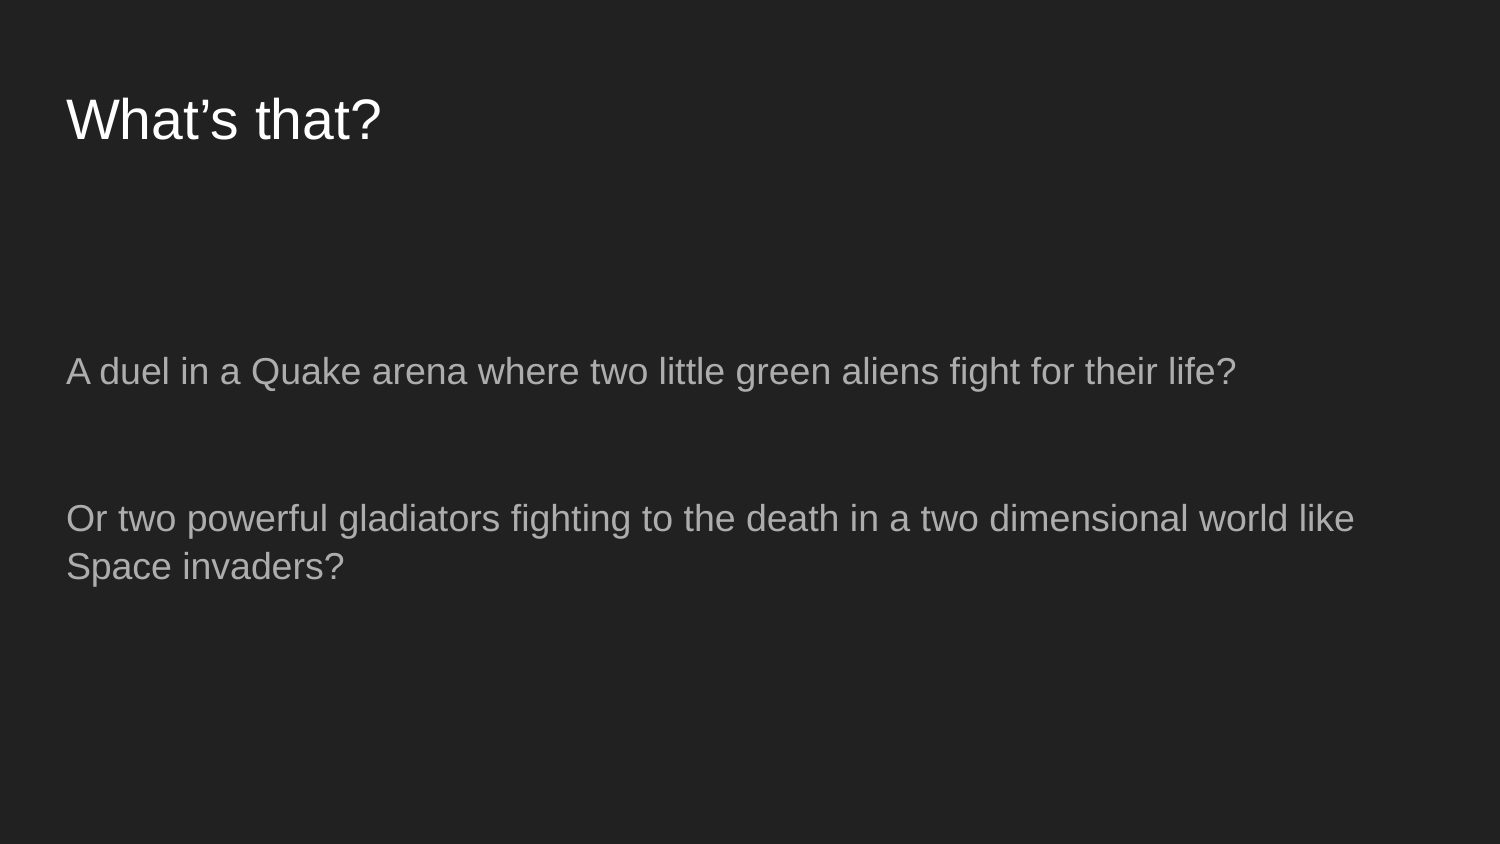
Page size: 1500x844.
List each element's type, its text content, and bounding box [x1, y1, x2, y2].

list A duel in a Quake arena where two little green aliens fight for their life? Or two powerful gladiators fighting to the death in a two dimensional world like Space invaders? [51, 189, 1449, 750]
title What’s that? [51, 72, 1449, 167]
